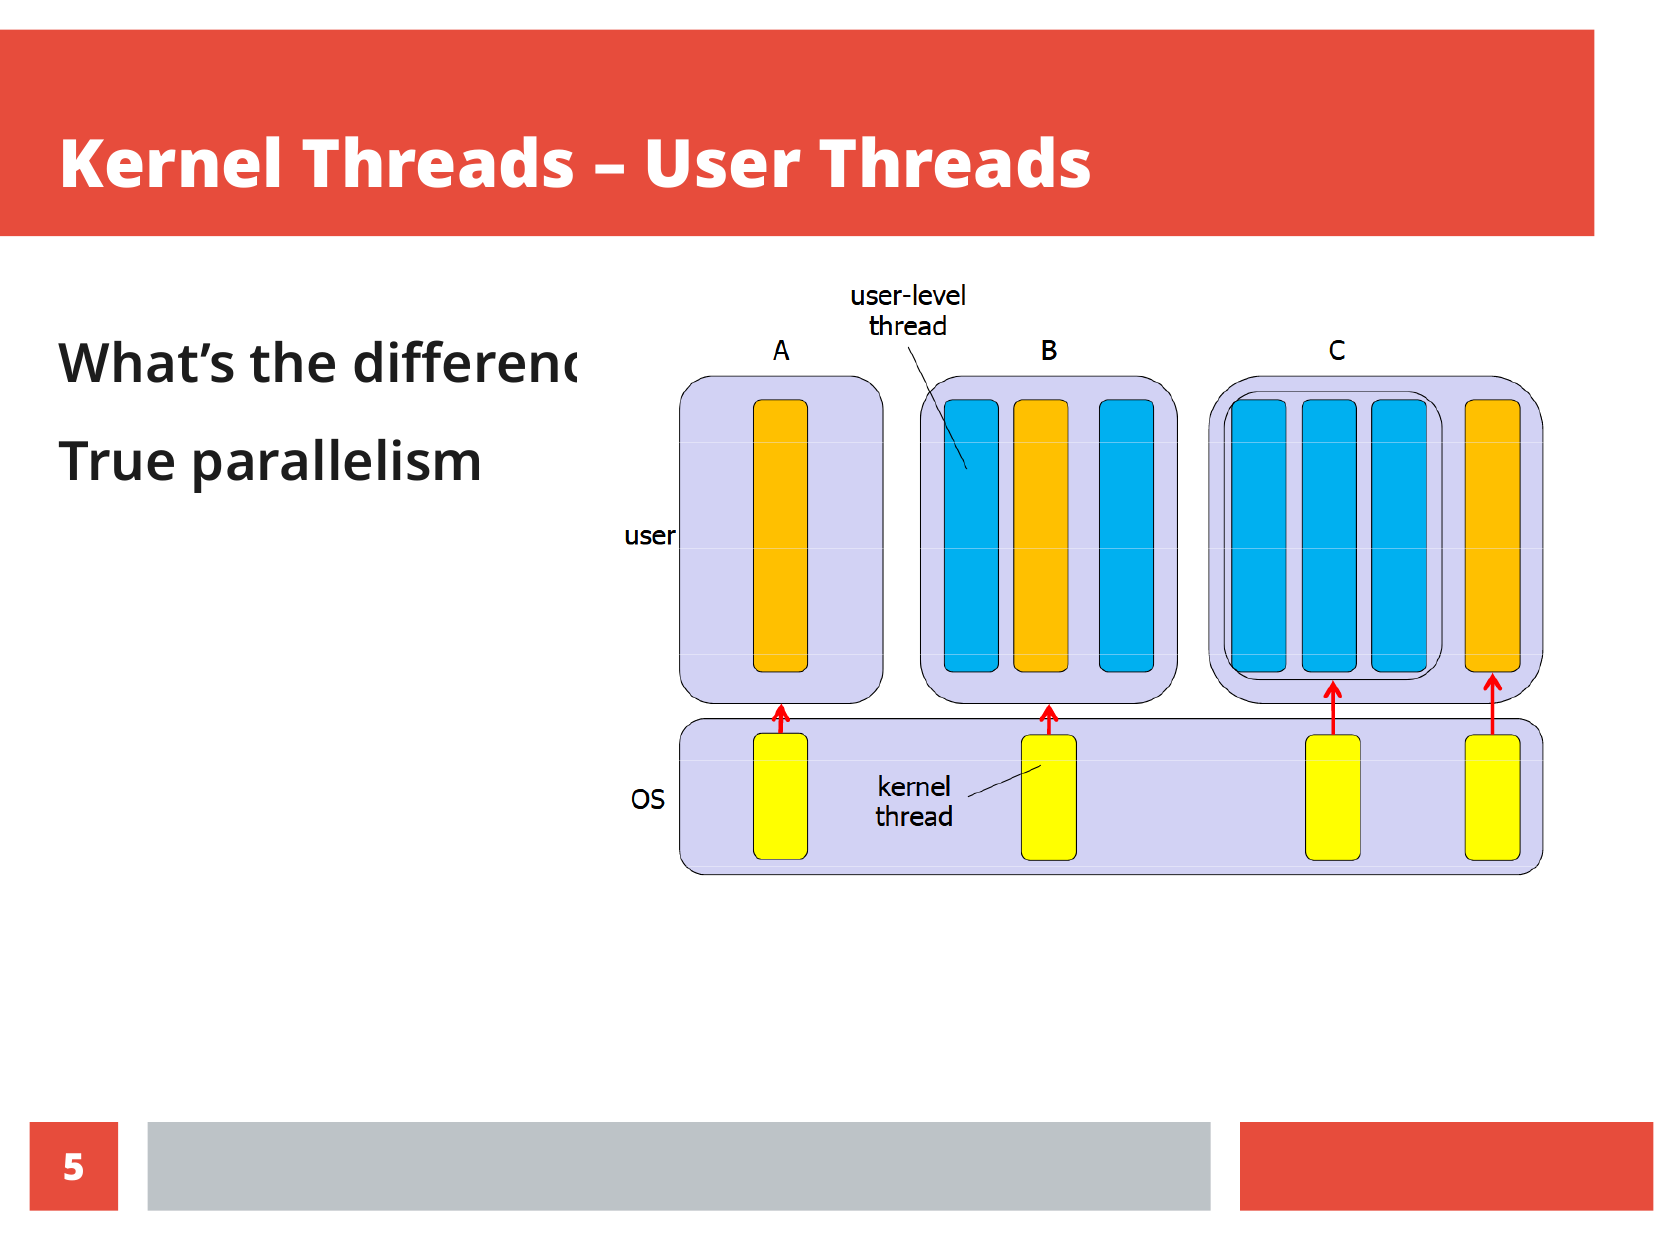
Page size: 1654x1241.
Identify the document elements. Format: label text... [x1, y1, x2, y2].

list What’s the difference? True parallelism [59, 324, 1565, 1093]
title Kernel Threads – User Threads [59, 59, 1595, 207]
picture [577, 239, 1606, 888]
